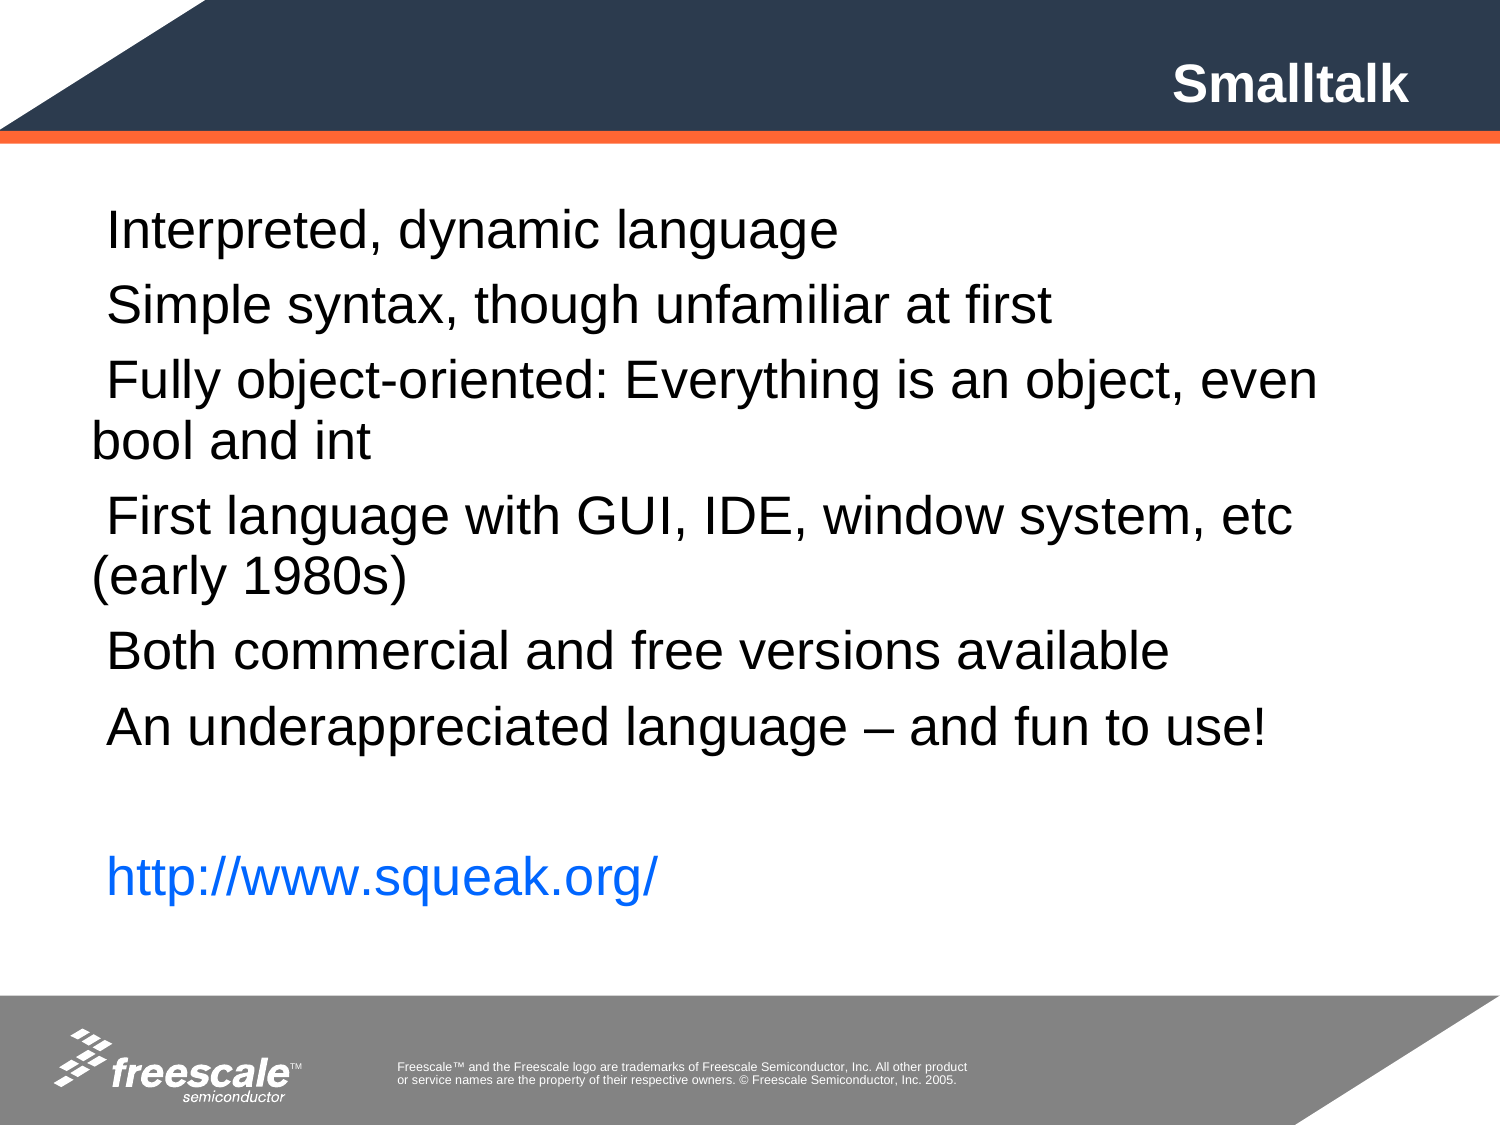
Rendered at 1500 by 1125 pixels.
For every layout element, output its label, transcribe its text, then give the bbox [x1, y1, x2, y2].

title Smalltalk [75, 27, 1426, 146]
list Interpreted, dynamic language Simple syntax, though unfamiliar at first Fully object-oriented: Everything is an object, even bool and int First language with GUI, IDE, window system, etc (early 1980s) Both commercial and free versions available An underappreciated language – and fun to use! http://www.squeak.org/ [76, 196, 1427, 961]
